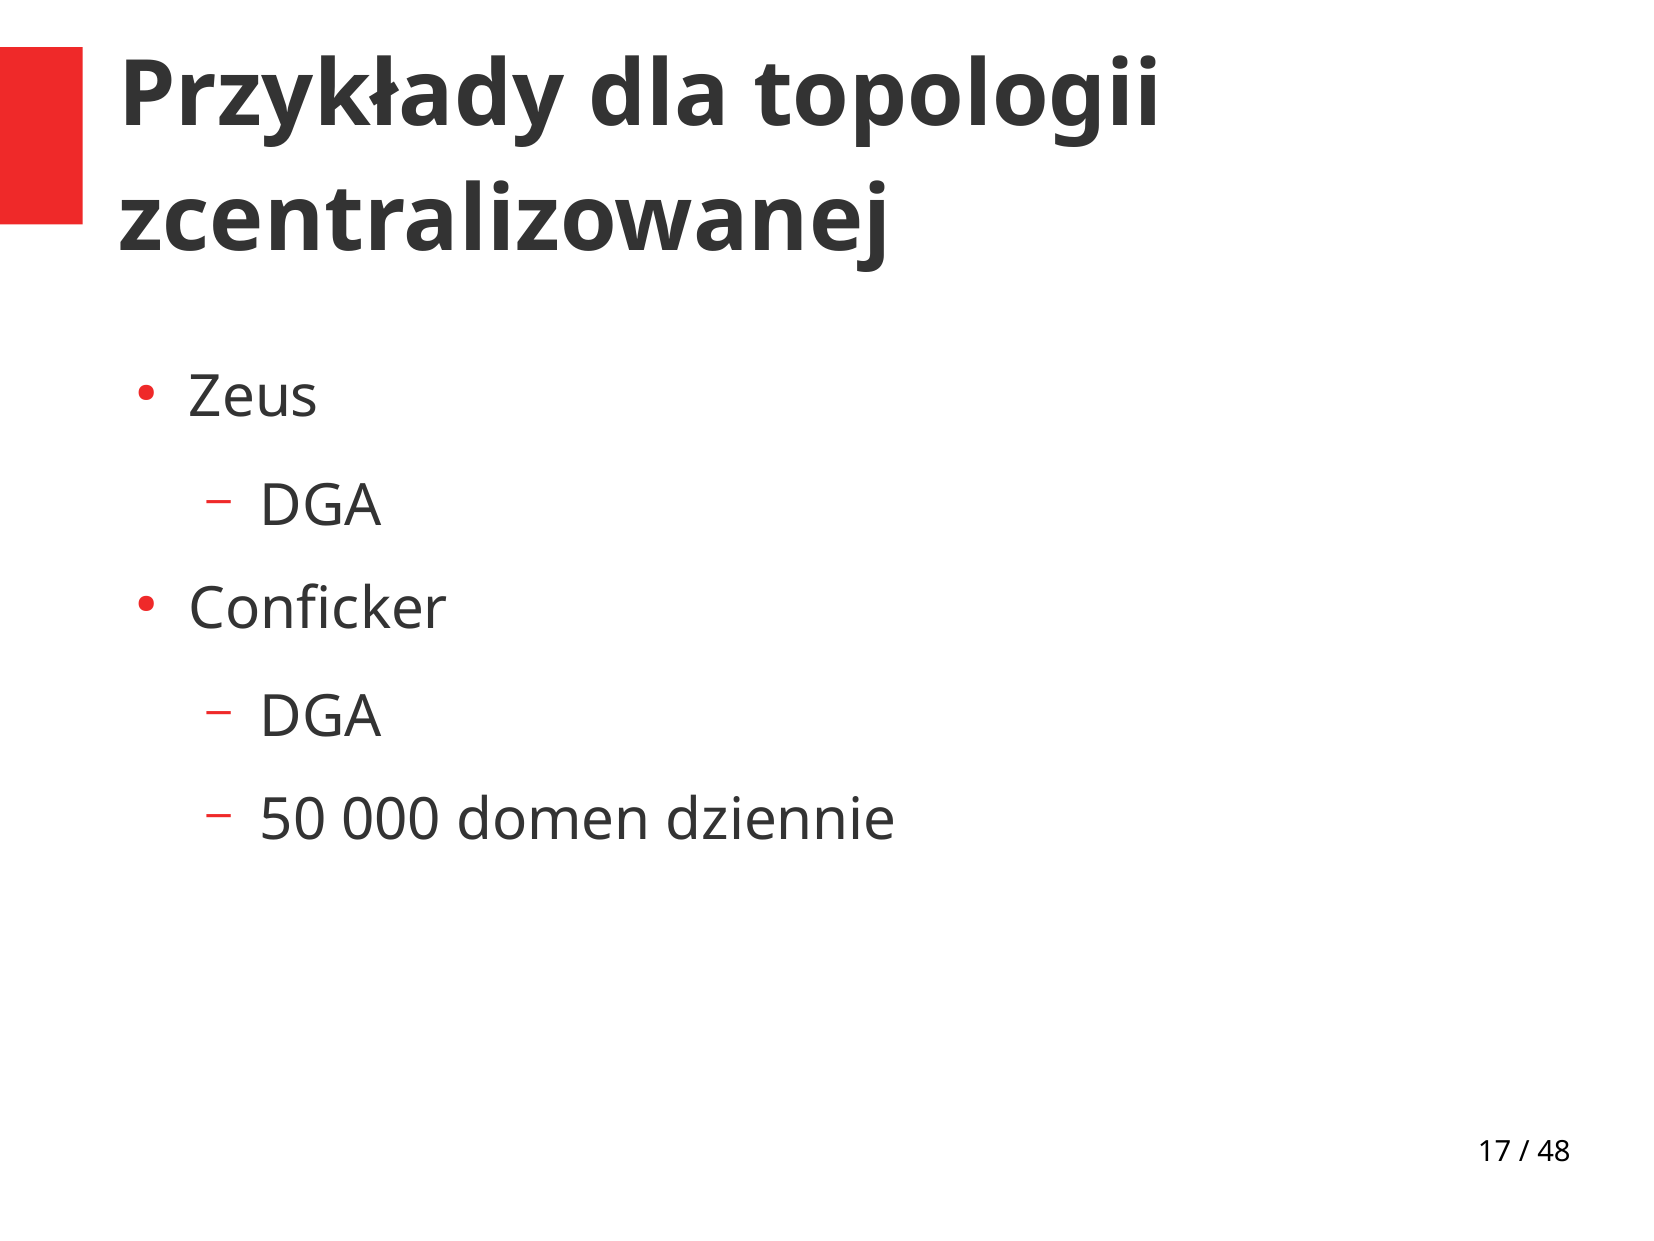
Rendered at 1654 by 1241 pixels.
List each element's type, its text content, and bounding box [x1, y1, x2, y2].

title Przykłady dla topologii zcentralizowanej [118, 45, 1571, 260]
list Zeus DGA Conficker DGA 50 000 domen dziennie [118, 354, 1536, 1074]
